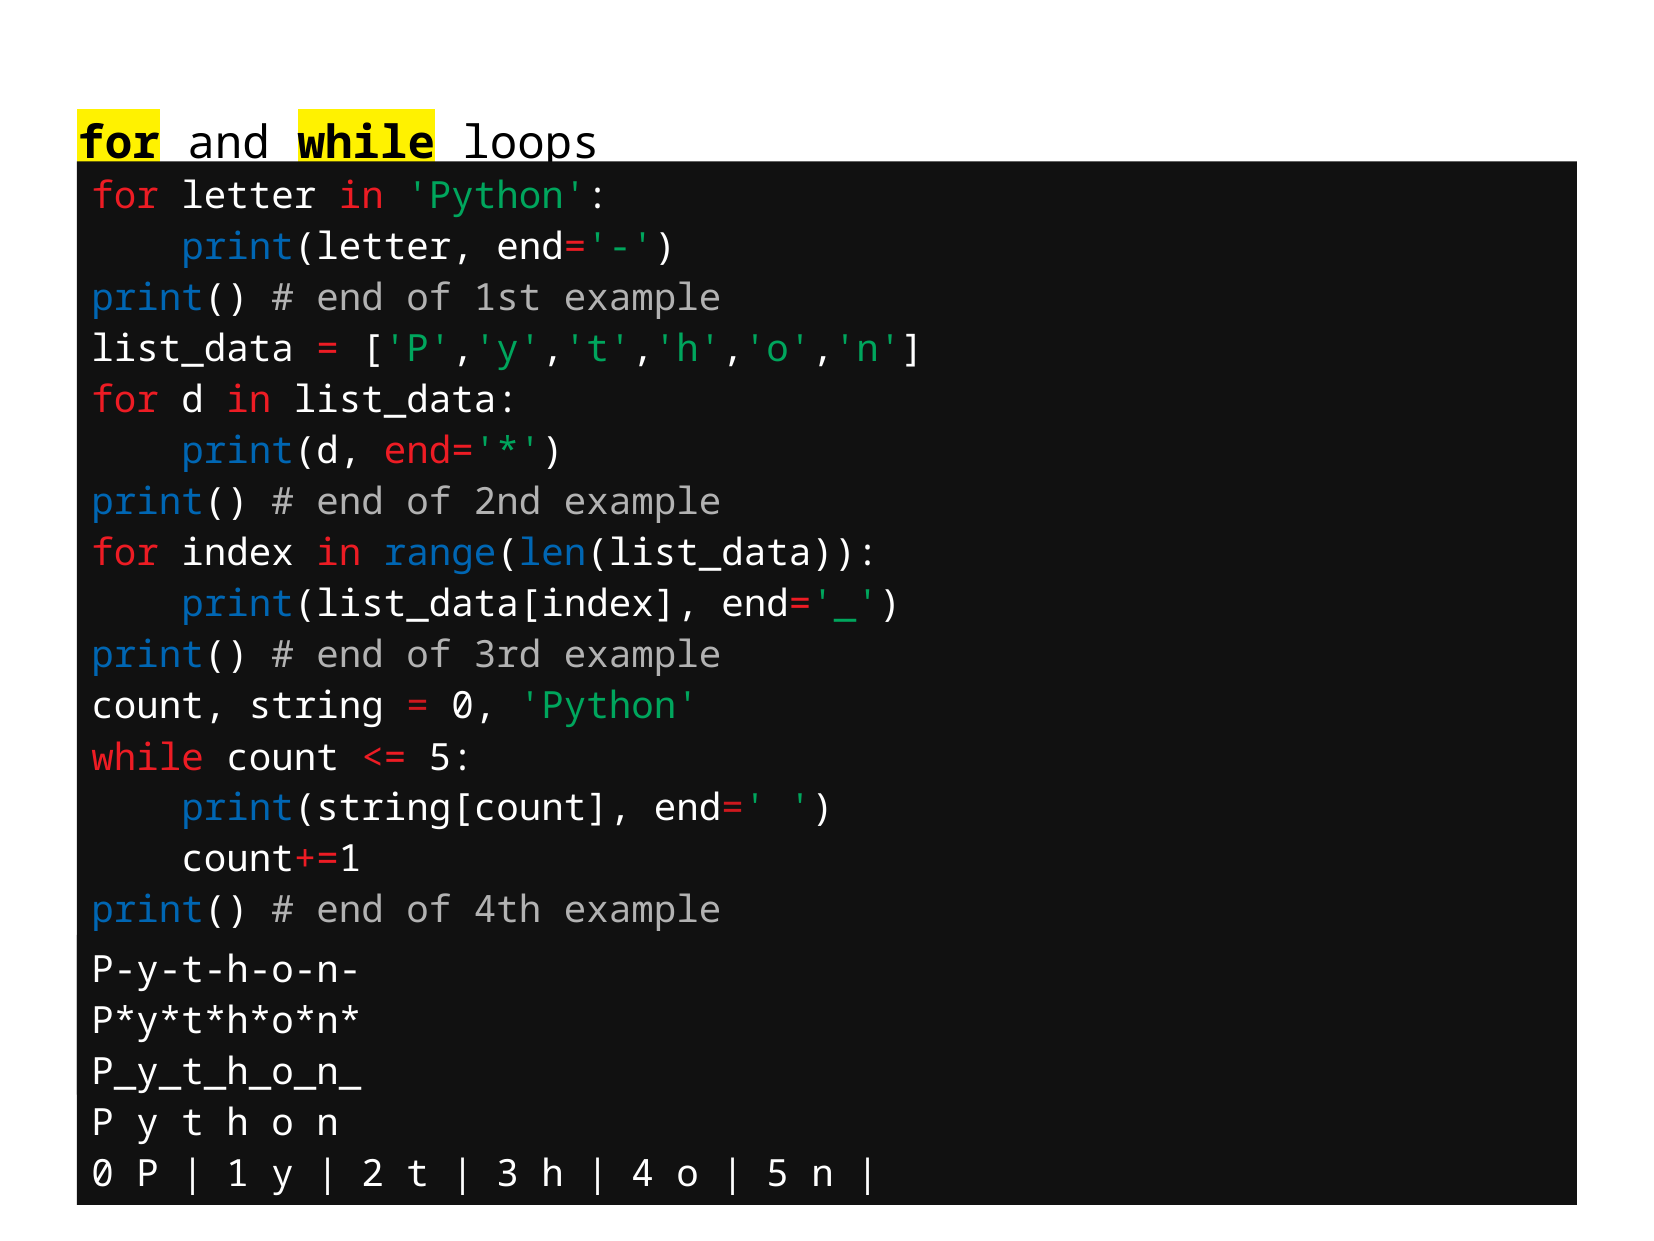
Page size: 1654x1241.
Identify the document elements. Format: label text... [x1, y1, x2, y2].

text_box P-y-t-h-o-n- P*y*t*h*o*n* P_y_t_h_o_n_ P y t h o n 0 P | 1 y | 2 t | 3 h | 4 o | 5 n | [76, 934, 1577, 1139]
text_box for letter in 'Python': print(letter, end='-') print() # end of 1st example list_data = ['P','y','t','h','o','n'] for d in list_data: print(d, end='*') print() # end of 2nd example for index in range(len(list_data)): print(list_data[index], end='_') print() # end of 3rd example count, string = 0, 'Python' while count <= 5: print(string[count], end=' ') count+=1 print() # end of 4th example dict_data = {0:'P', 1:'y', 2:'t', 3:'h', 4:'o', 5:'n'} for key, value in dict_data.items(): print(key, value, end=' | ') [76, 161, 1577, 856]
text_box for and while loops Output [62, 101, 1591, 938]
